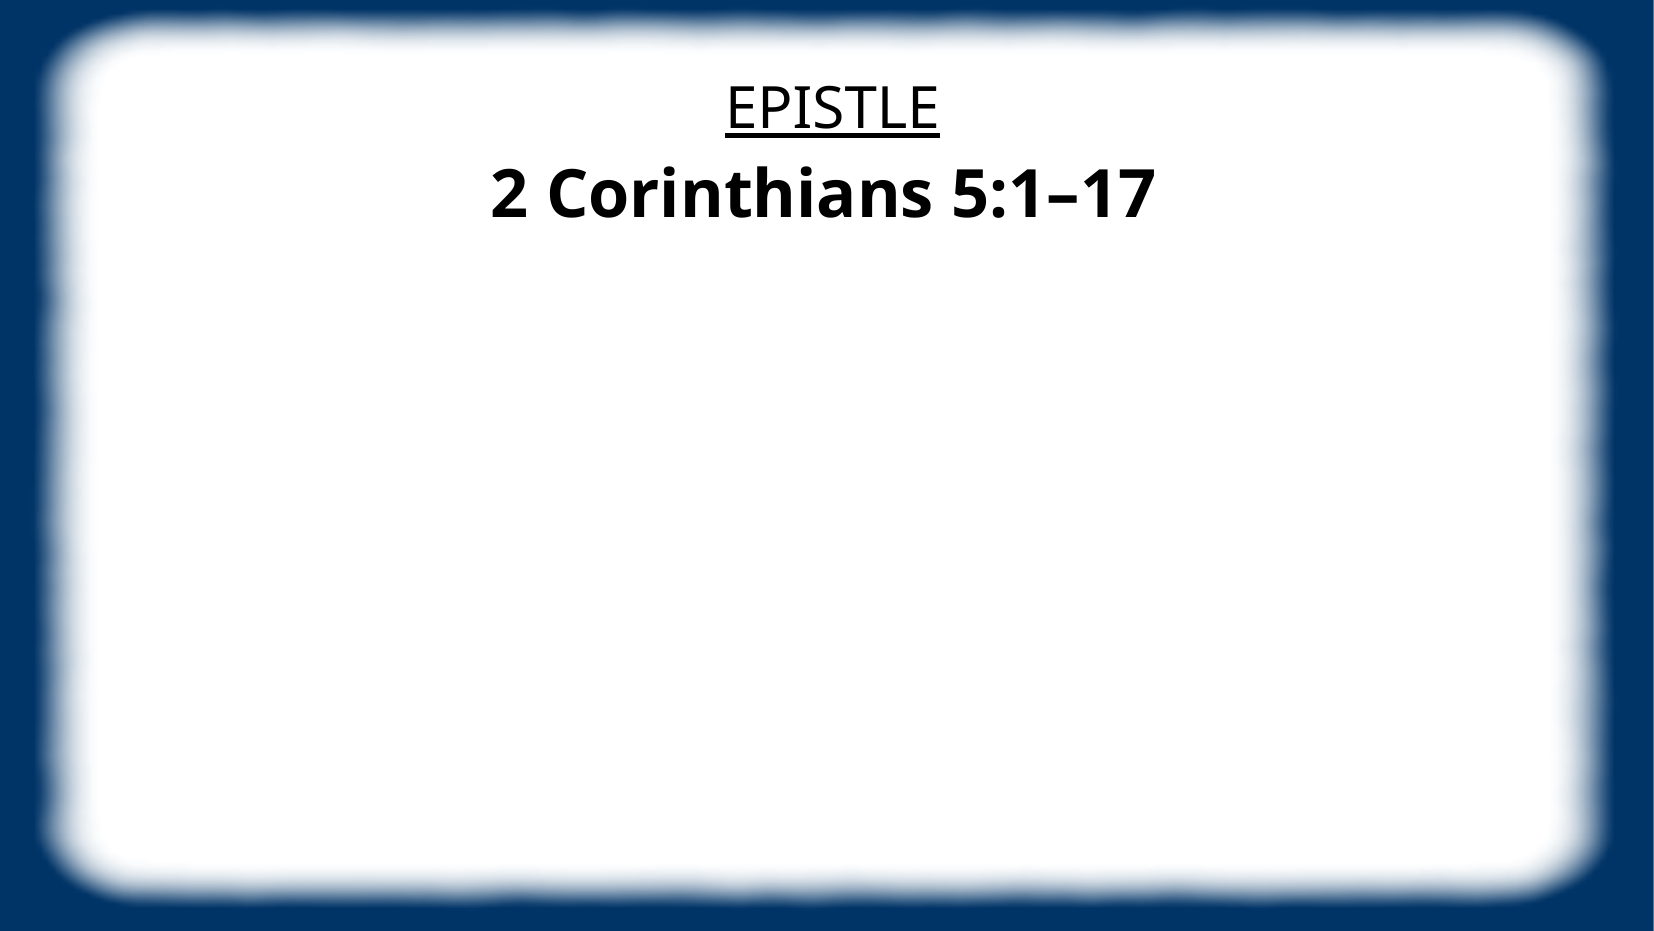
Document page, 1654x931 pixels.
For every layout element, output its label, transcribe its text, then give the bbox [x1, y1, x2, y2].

picture [0, 0, 1654, 931]
text_box EPISTLE 2 Corinthians 5:1–17 [105, 59, 1561, 241]
